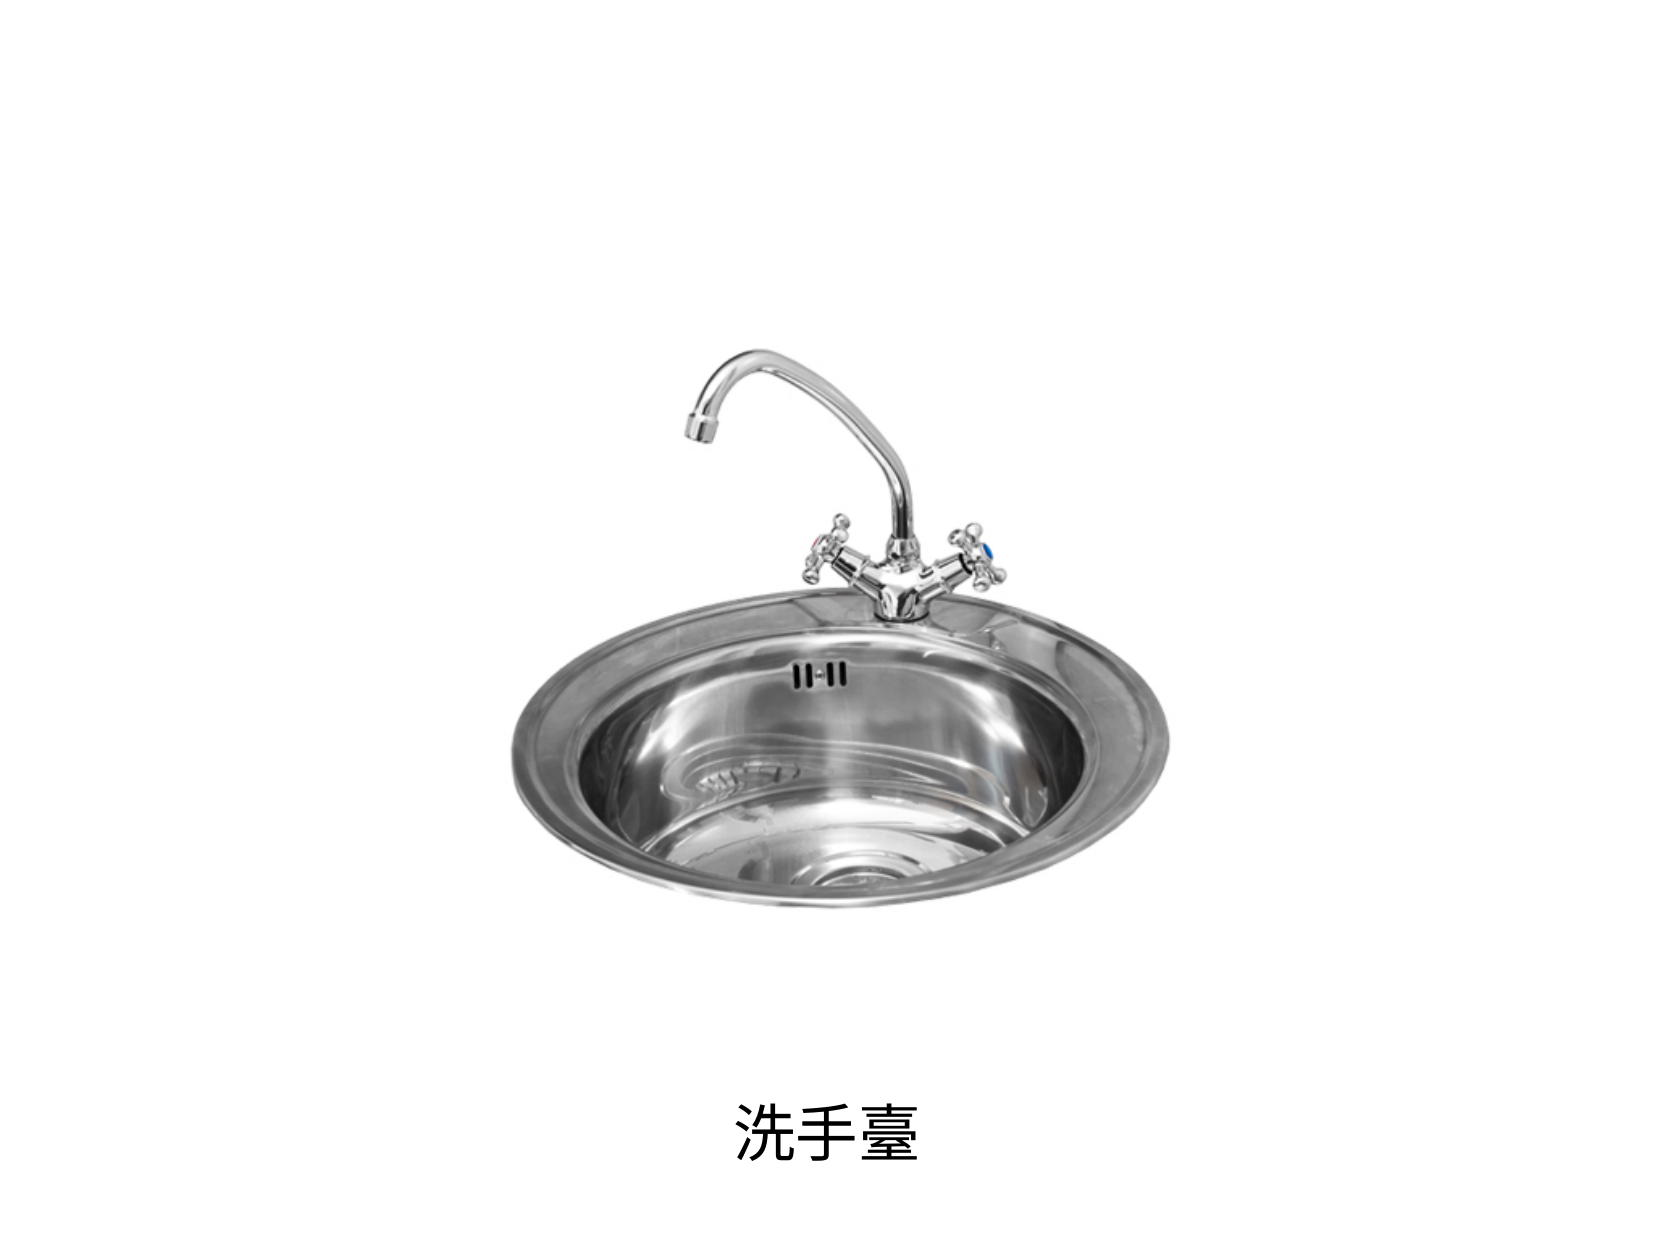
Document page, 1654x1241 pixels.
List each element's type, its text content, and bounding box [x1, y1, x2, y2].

title 洗手臺 [82, 1025, 1571, 1233]
picture [0, 0, 1654, 1241]
